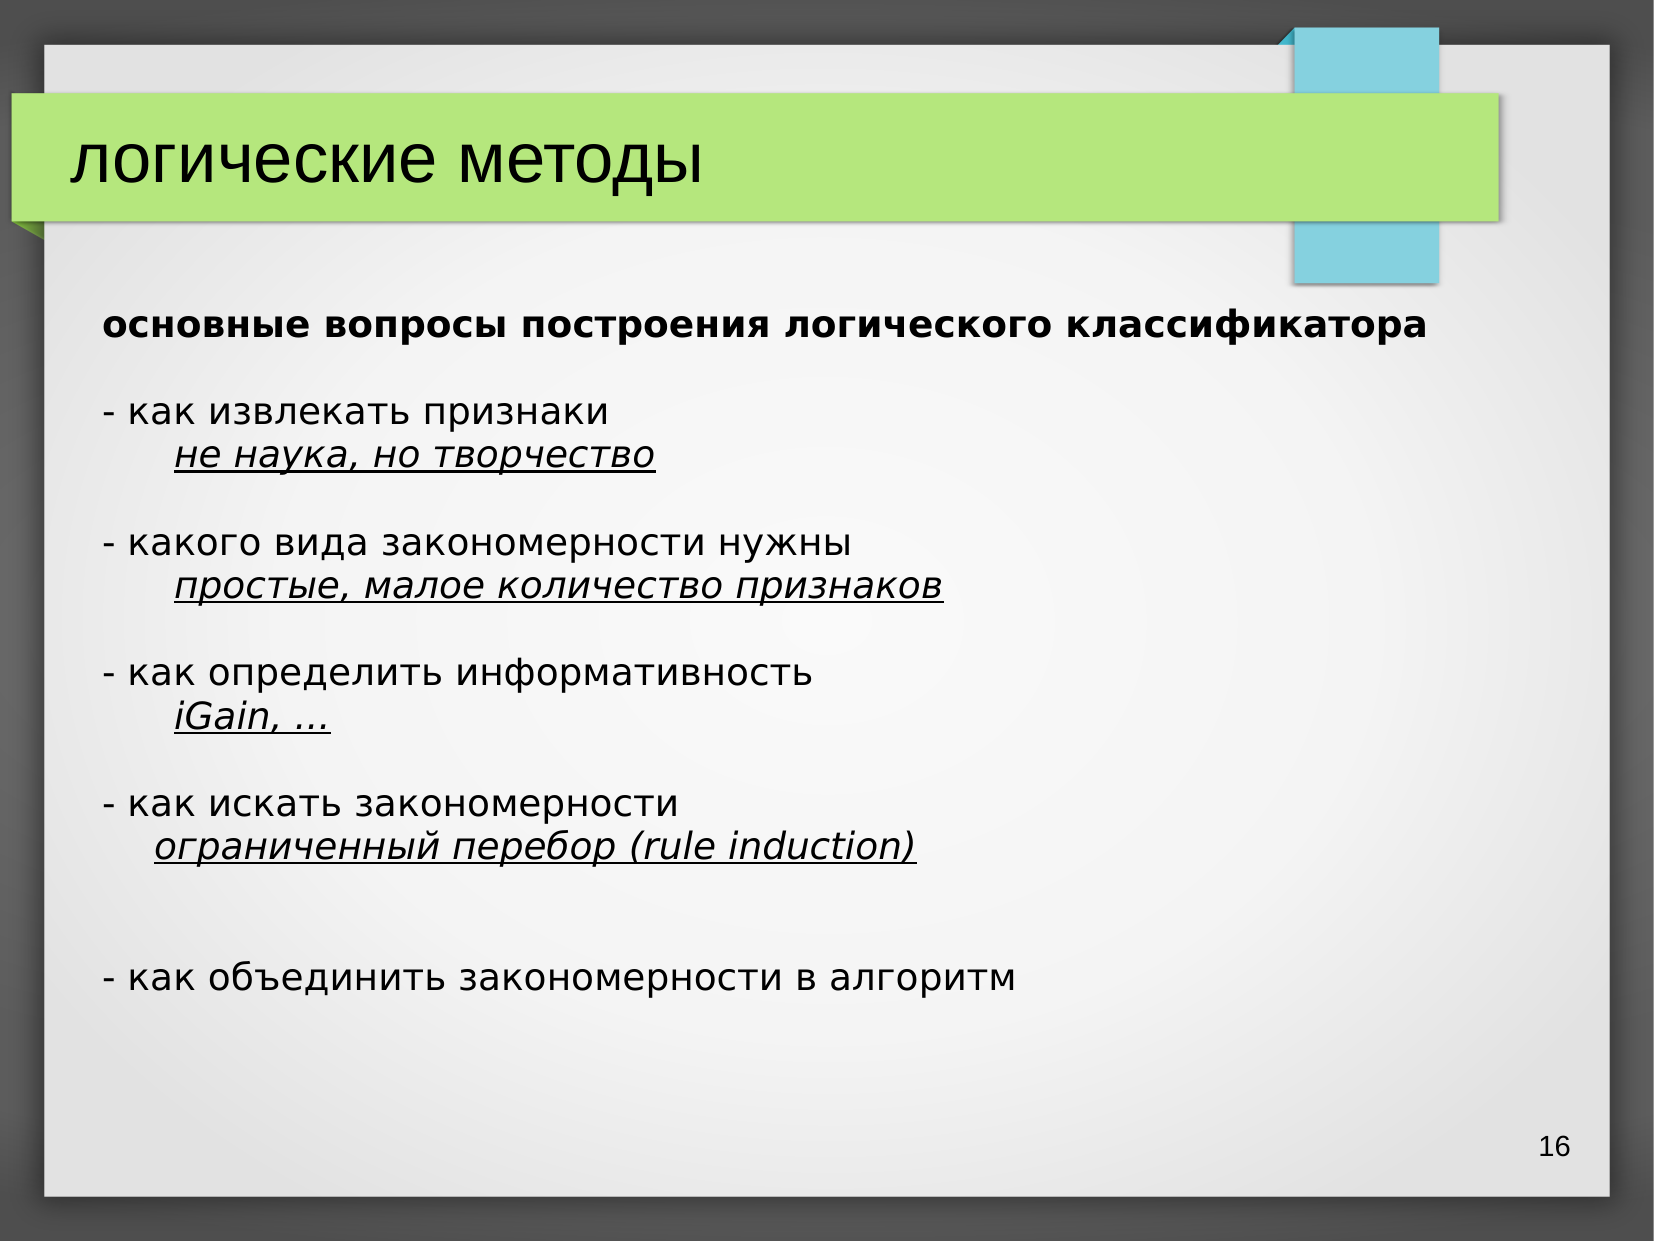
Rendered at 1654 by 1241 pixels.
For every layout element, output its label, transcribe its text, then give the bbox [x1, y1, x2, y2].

picture [0, 0, 1654, 1241]
title логические методы [70, 118, 1205, 199]
text_box основные вопросы построения логического классификатора - как извлекать признаки не наука, но творчество - какого вида закономерности нужны простые, малое количество признаков - как определить информативность iGain, ... - как искать закономерности ограниченный перебор (rule induction) - как объединить закономерности в алгоритм [87, 295, 1453, 1038]
